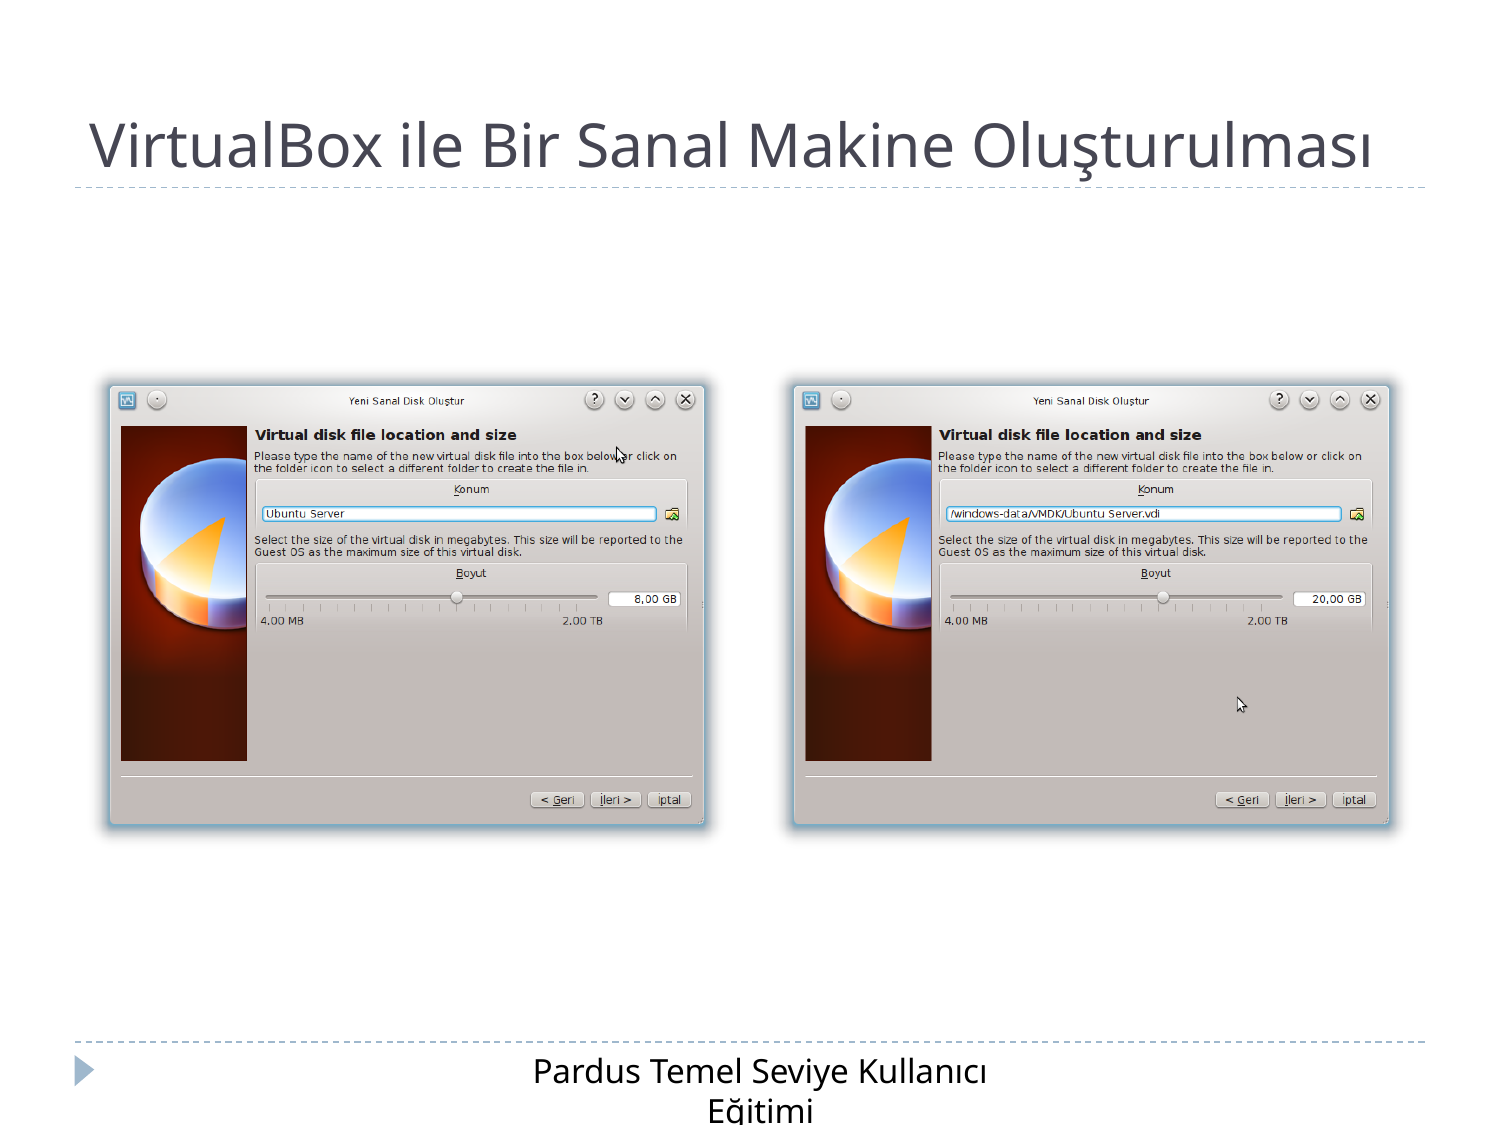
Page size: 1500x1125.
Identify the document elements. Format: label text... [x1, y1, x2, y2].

title VirtualBox ile Bir Sanal Makine Oluşturulması [75, 37, 1425, 188]
picture [75, 351, 738, 858]
picture [759, 351, 1423, 858]
